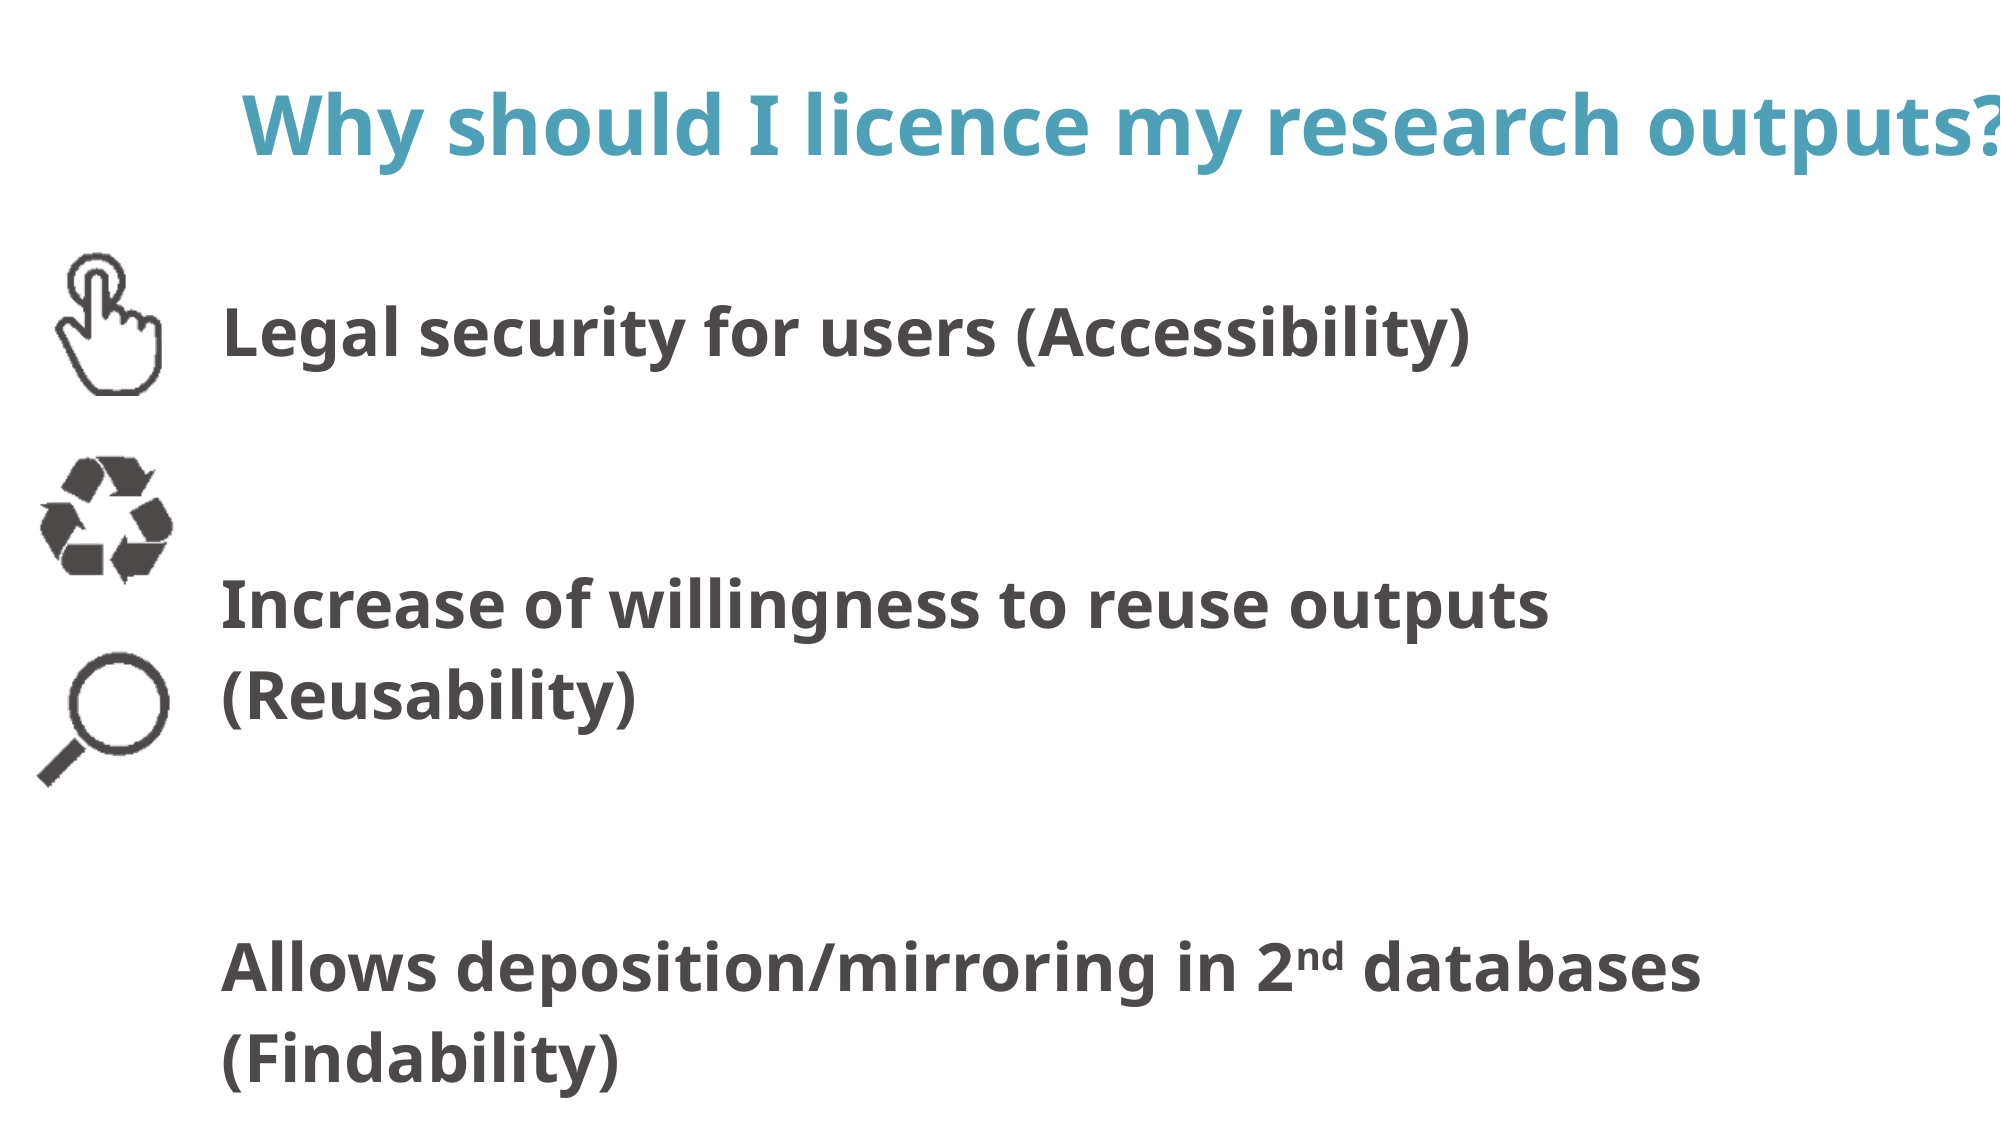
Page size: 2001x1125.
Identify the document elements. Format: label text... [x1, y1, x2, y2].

picture [35, 251, 176, 396]
picture [35, 649, 176, 794]
picture [36, 443, 178, 591]
text_box Why should I licence my research outputs? [227, 59, 1773, 212]
text_box Legal security for users (Accessibility) Increase of willingness to reuse outputs (Reusability) Allows deposition/mirroring in 2nd databases (Findability) [171, 277, 1908, 1117]
